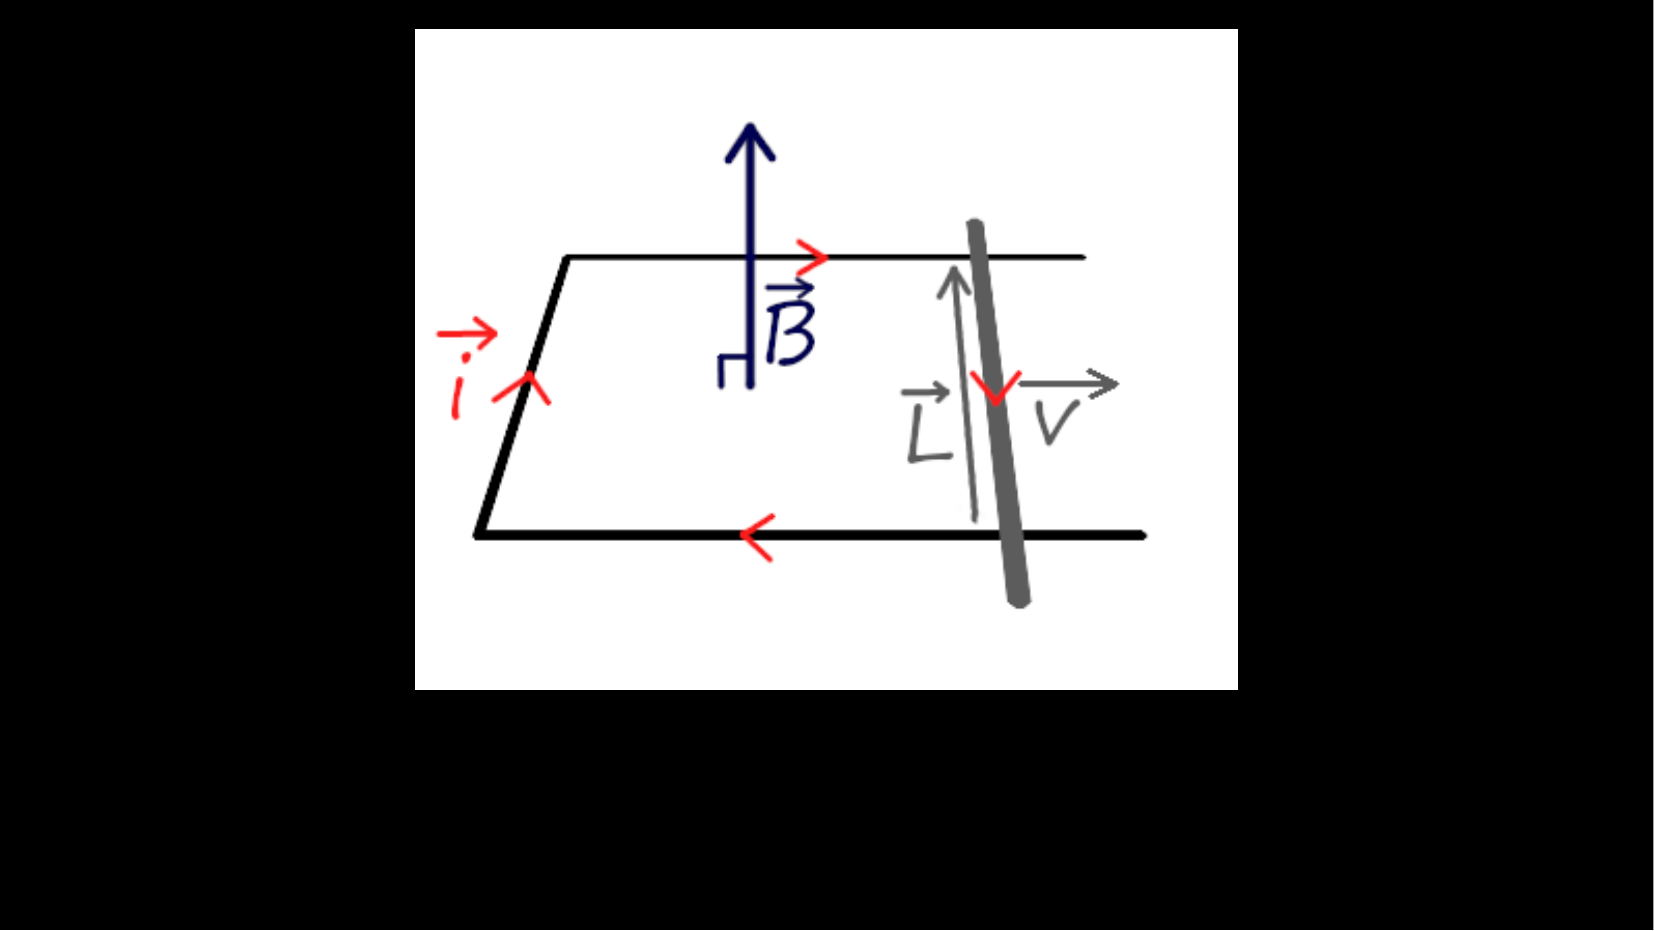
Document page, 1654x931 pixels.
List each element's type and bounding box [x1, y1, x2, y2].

picture [415, 29, 1238, 691]
